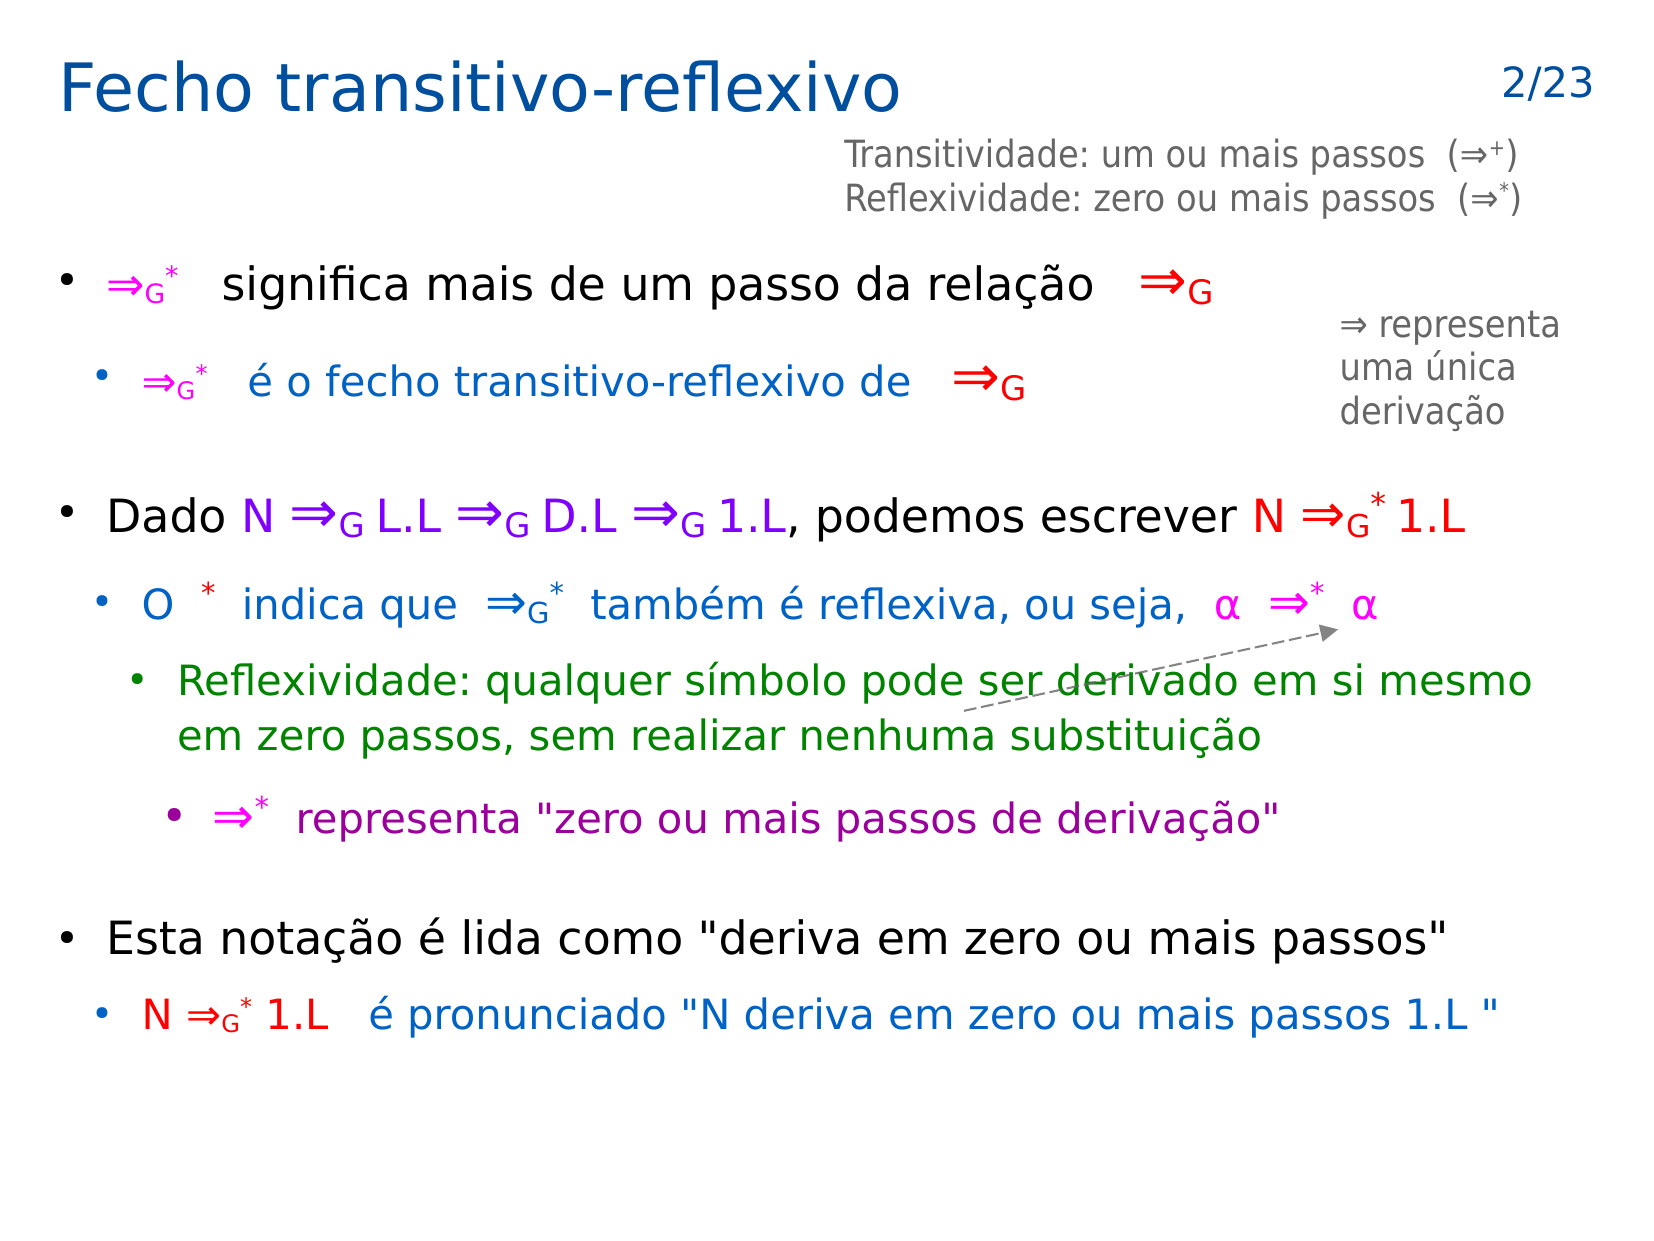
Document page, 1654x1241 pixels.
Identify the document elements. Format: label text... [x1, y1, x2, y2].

text_box ⇒ representa uma única derivação [1324, 294, 1622, 504]
list ⇒G* significa mais de um passo da relação ⇒G ⇒G* é o fecho transitivo-reflexivo de ⇒G Dado N ⇒G L.L ⇒G D.L ⇒G 1.L, podemos escrever N ⇒G* 1.L O * indica que ⇒G* também é reflexiva, ou seja, α ⇒* α Reflexividade: qualquer símbolo pode ser derivado em si mesmo em zero passos, sem realizar nenhuma substituição ⇒* representa "zero ou mais passos de derivação" Esta notação é lida como "deriva em zero ou mais passos" N ⇒G* 1.L é pronunciado "N deriva em zero ou mais passos 1.L " [59, 236, 1595, 1211]
title Fecho transitivo-reflexivo [59, 29, 1625, 148]
text_box Transitividade: um ou mais passos (⇒+) Reflexividade: zero ou mais passos (⇒*) [829, 125, 1616, 237]
